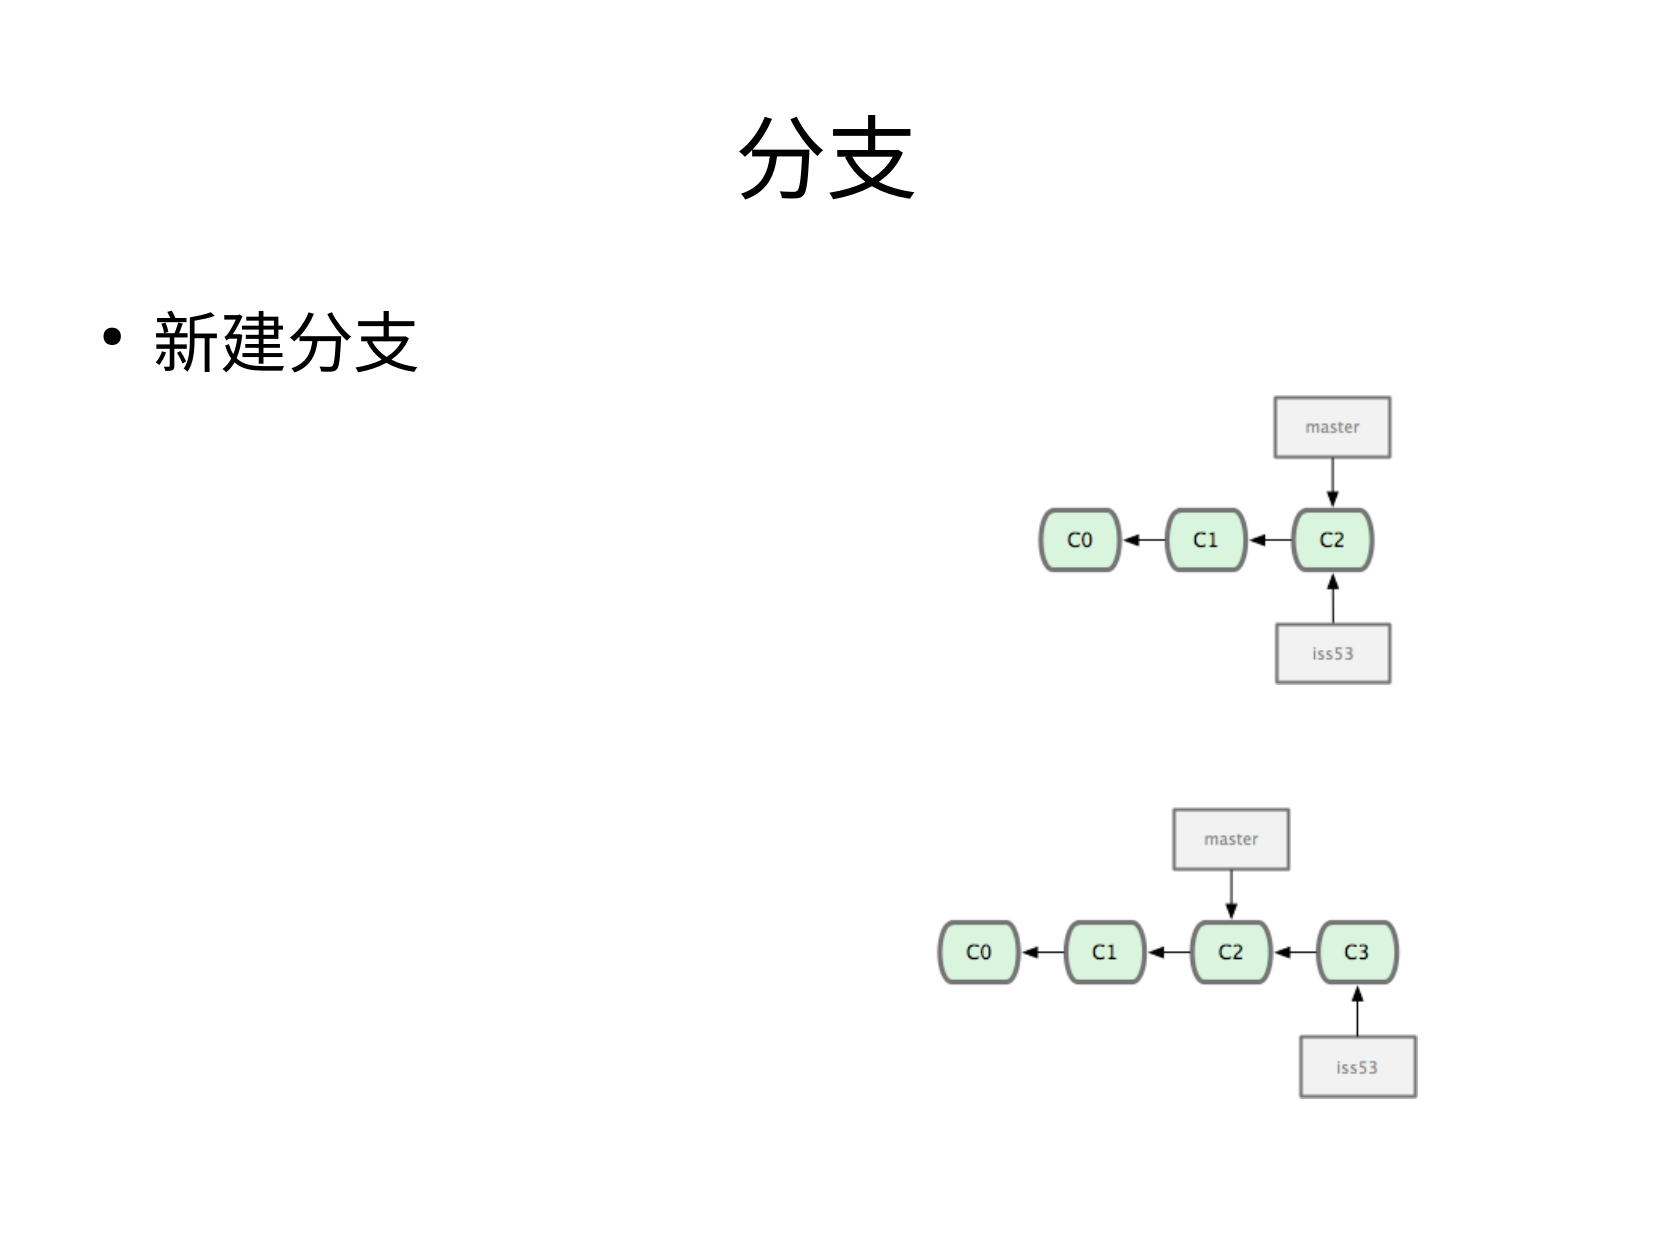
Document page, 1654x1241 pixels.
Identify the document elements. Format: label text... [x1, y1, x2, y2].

title 分支 [82, 49, 1571, 257]
picture [934, 806, 1418, 1099]
picture [1035, 394, 1394, 686]
list 新建分支 [82, 290, 1571, 1010]
